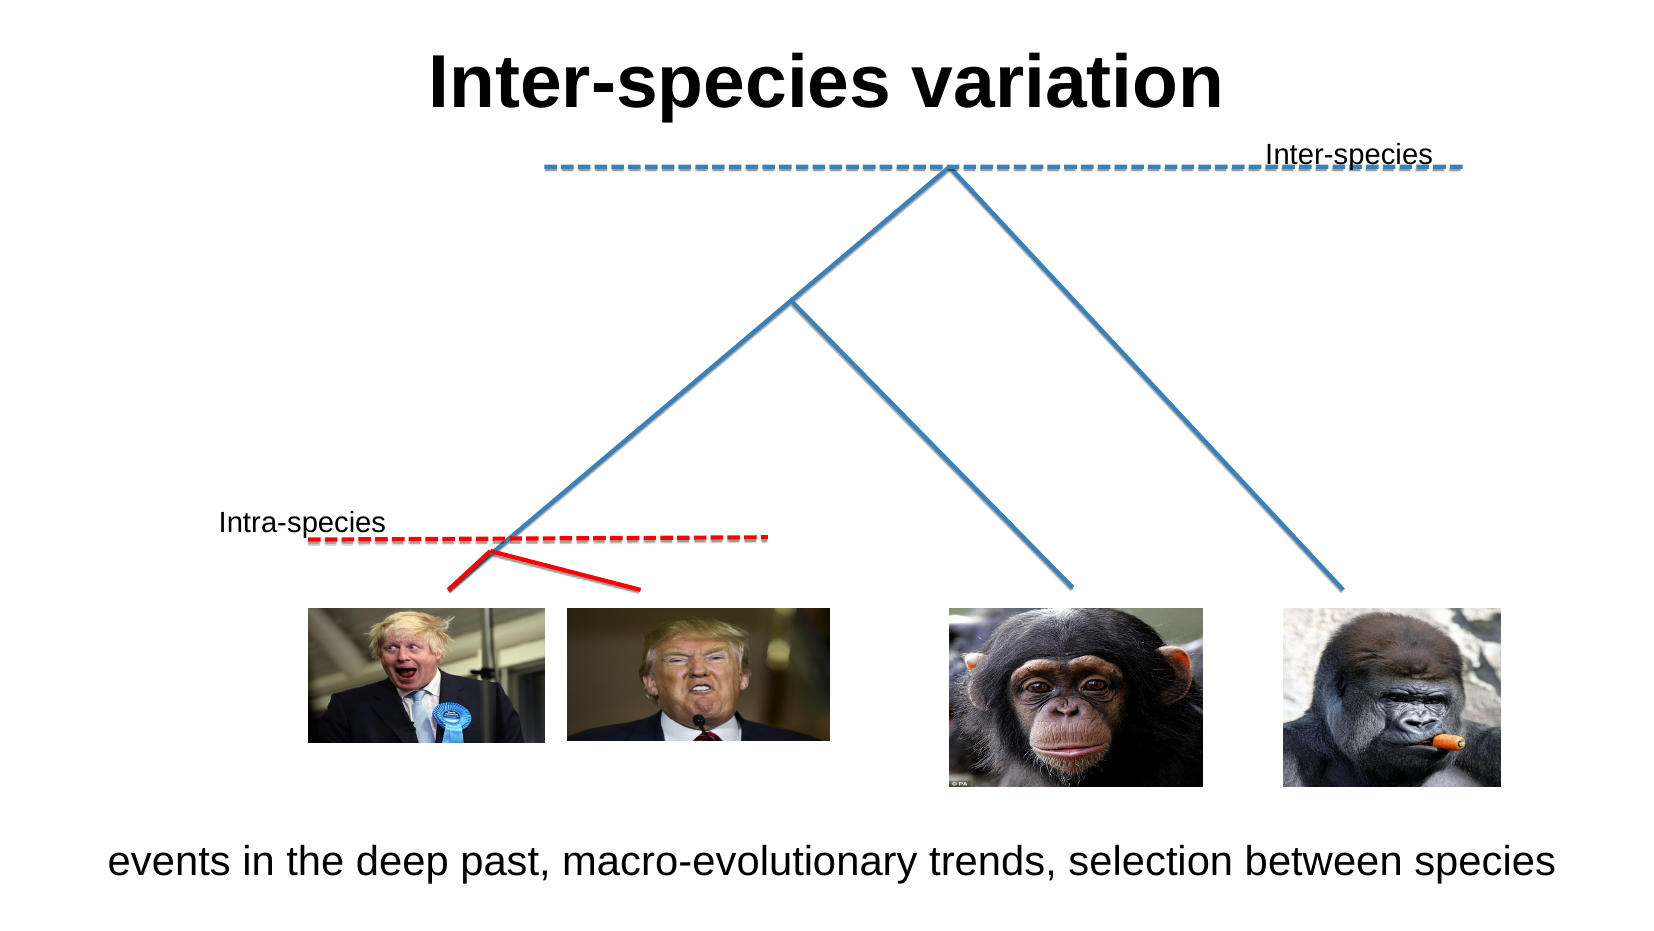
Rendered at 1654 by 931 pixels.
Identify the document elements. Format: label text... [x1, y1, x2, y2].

title Inter-species variation [82, 0, 1571, 155]
picture [567, 608, 830, 741]
picture [308, 608, 545, 743]
text_box Inter-species [1250, 127, 1449, 178]
picture [949, 608, 1203, 788]
text_box events in the deep past, macro-evolutionary trends, selection between species [92, 826, 1572, 927]
picture [1283, 608, 1501, 788]
text_box Intra-species [203, 496, 402, 546]
